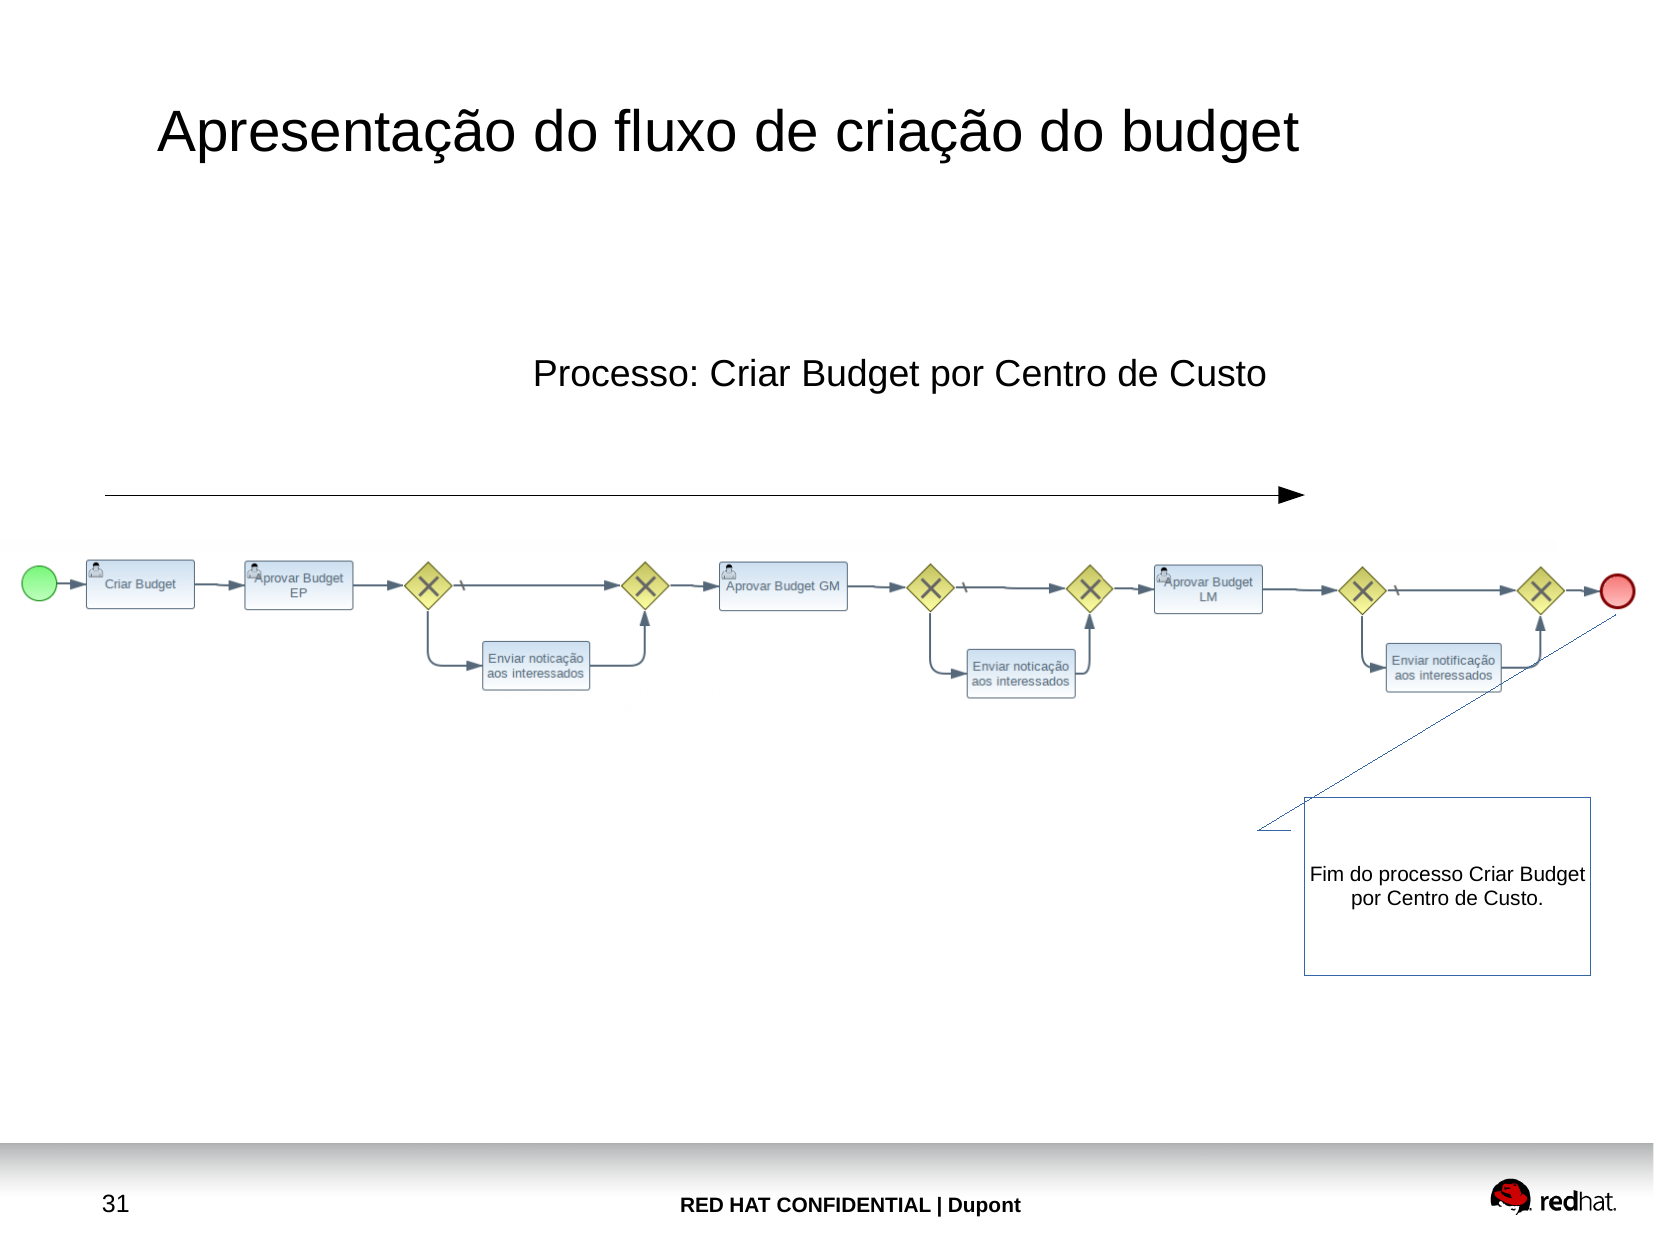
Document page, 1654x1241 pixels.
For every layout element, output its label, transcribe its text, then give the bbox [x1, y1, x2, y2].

picture [0, 539, 1654, 718]
text_box Fim do processo Criar Budget por Centro de Custo. [1257, 614, 1616, 975]
text_box Apresentação do fluxo de criação do budget [82, 37, 1571, 226]
text_box Processo: Criar Budget por Centro de Custo [518, 345, 1293, 402]
picture [0, 1143, 1654, 1241]
